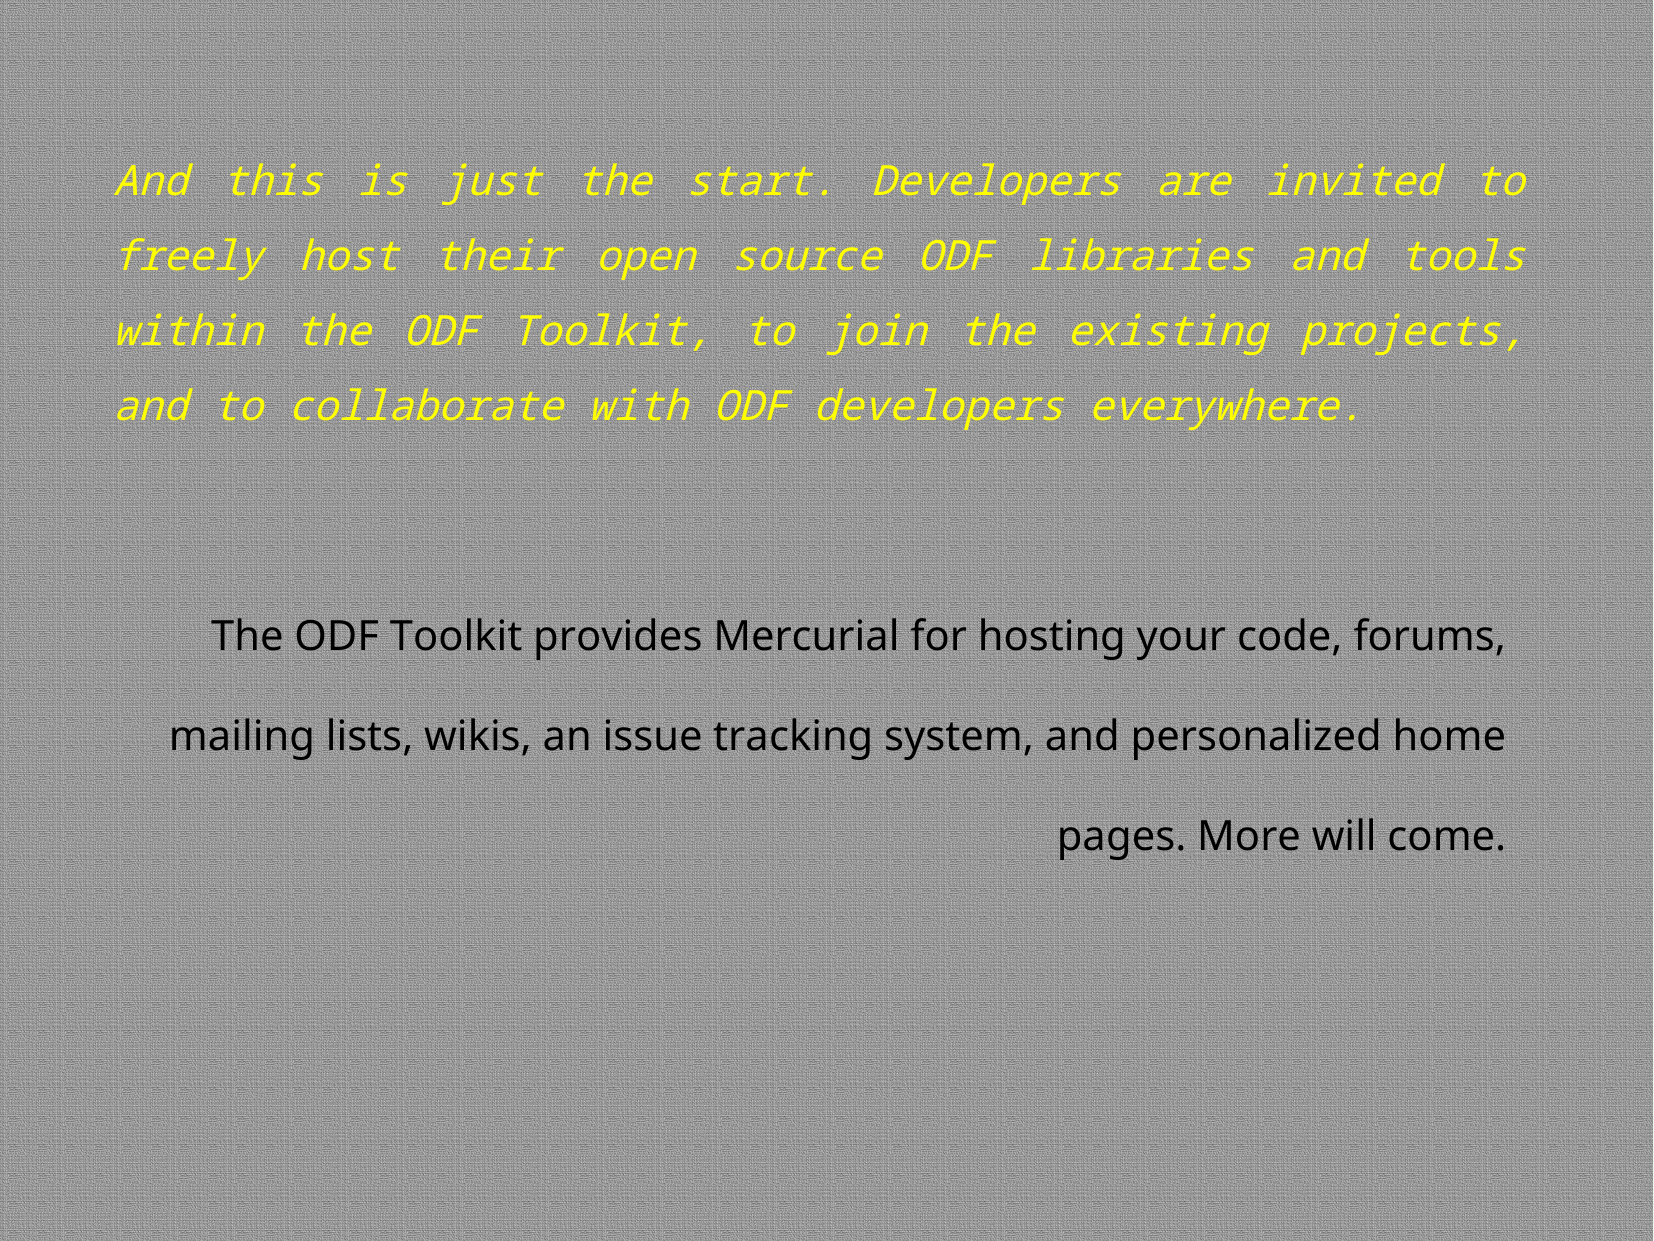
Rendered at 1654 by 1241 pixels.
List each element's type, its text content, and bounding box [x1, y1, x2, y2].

picture [0, 0, 1654, 1241]
text_box The ODF Toolkit provides Mercurial for hosting your code, forums, mailing lists, wikis, an issue tracking system, and personalized home pages. More will come. [116, 558, 1507, 880]
title And this is just the start. Developers are invited to freely host their open source ODF libraries and tools within the ODF Toolkit, to join the existing projects, and to collaborate with ODF developers everywhere. [113, 129, 1525, 430]
